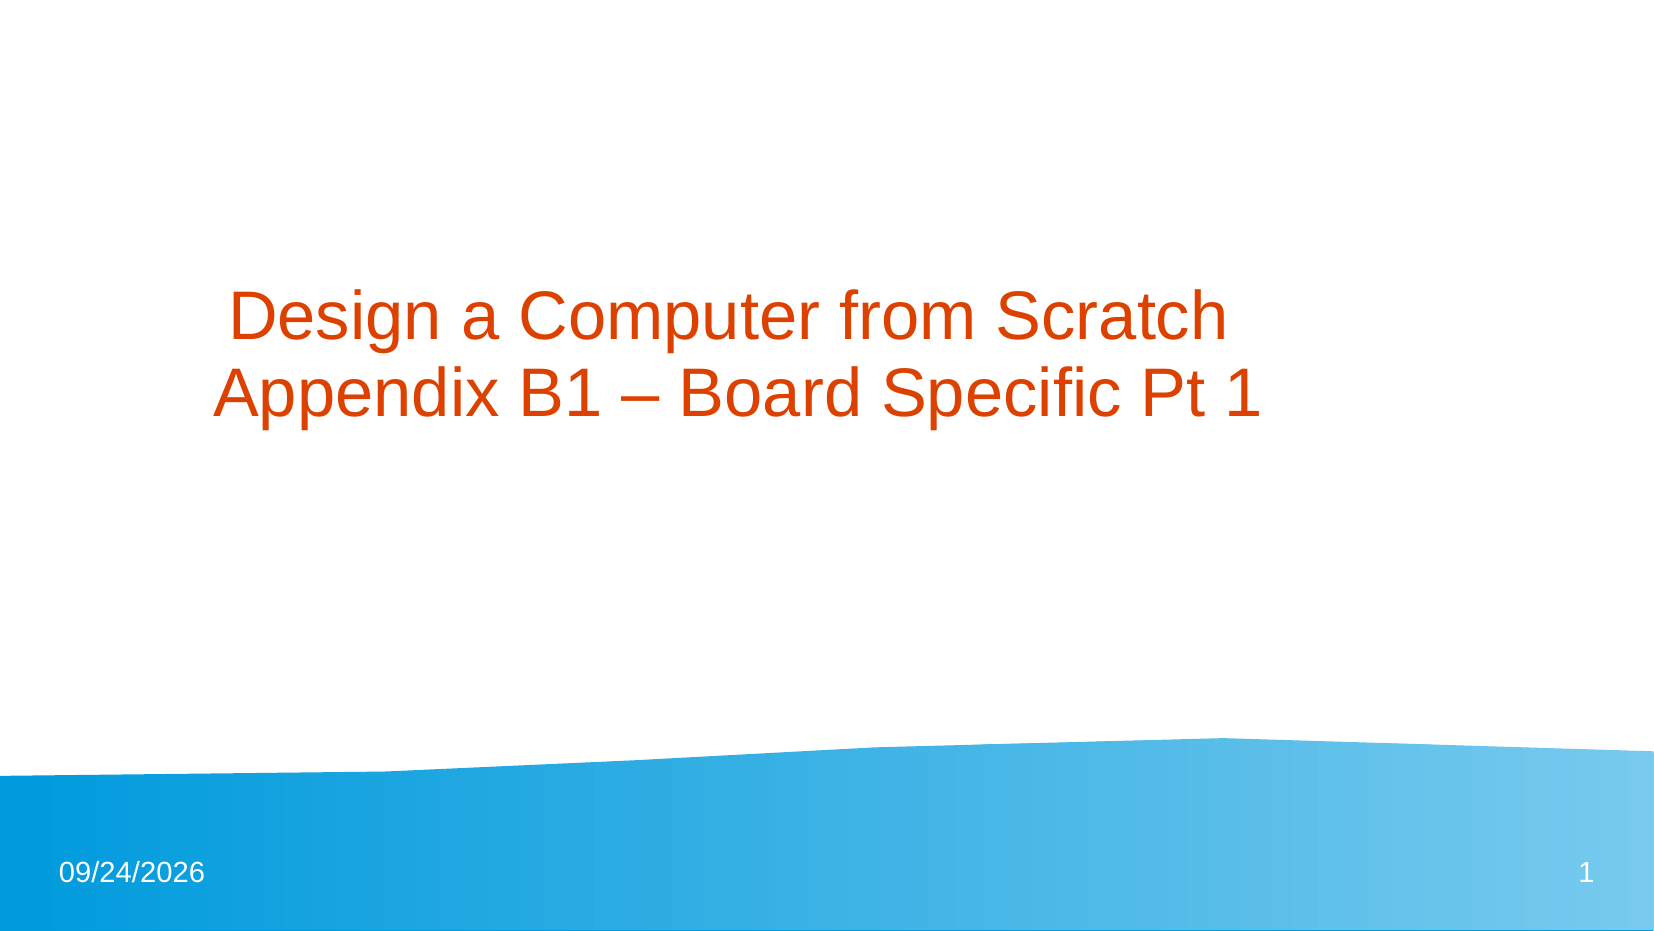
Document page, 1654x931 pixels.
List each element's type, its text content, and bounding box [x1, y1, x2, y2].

title Design a Computer from Scratch Appendix B1 – Board Specific Pt 1 [0, 265, 1477, 443]
